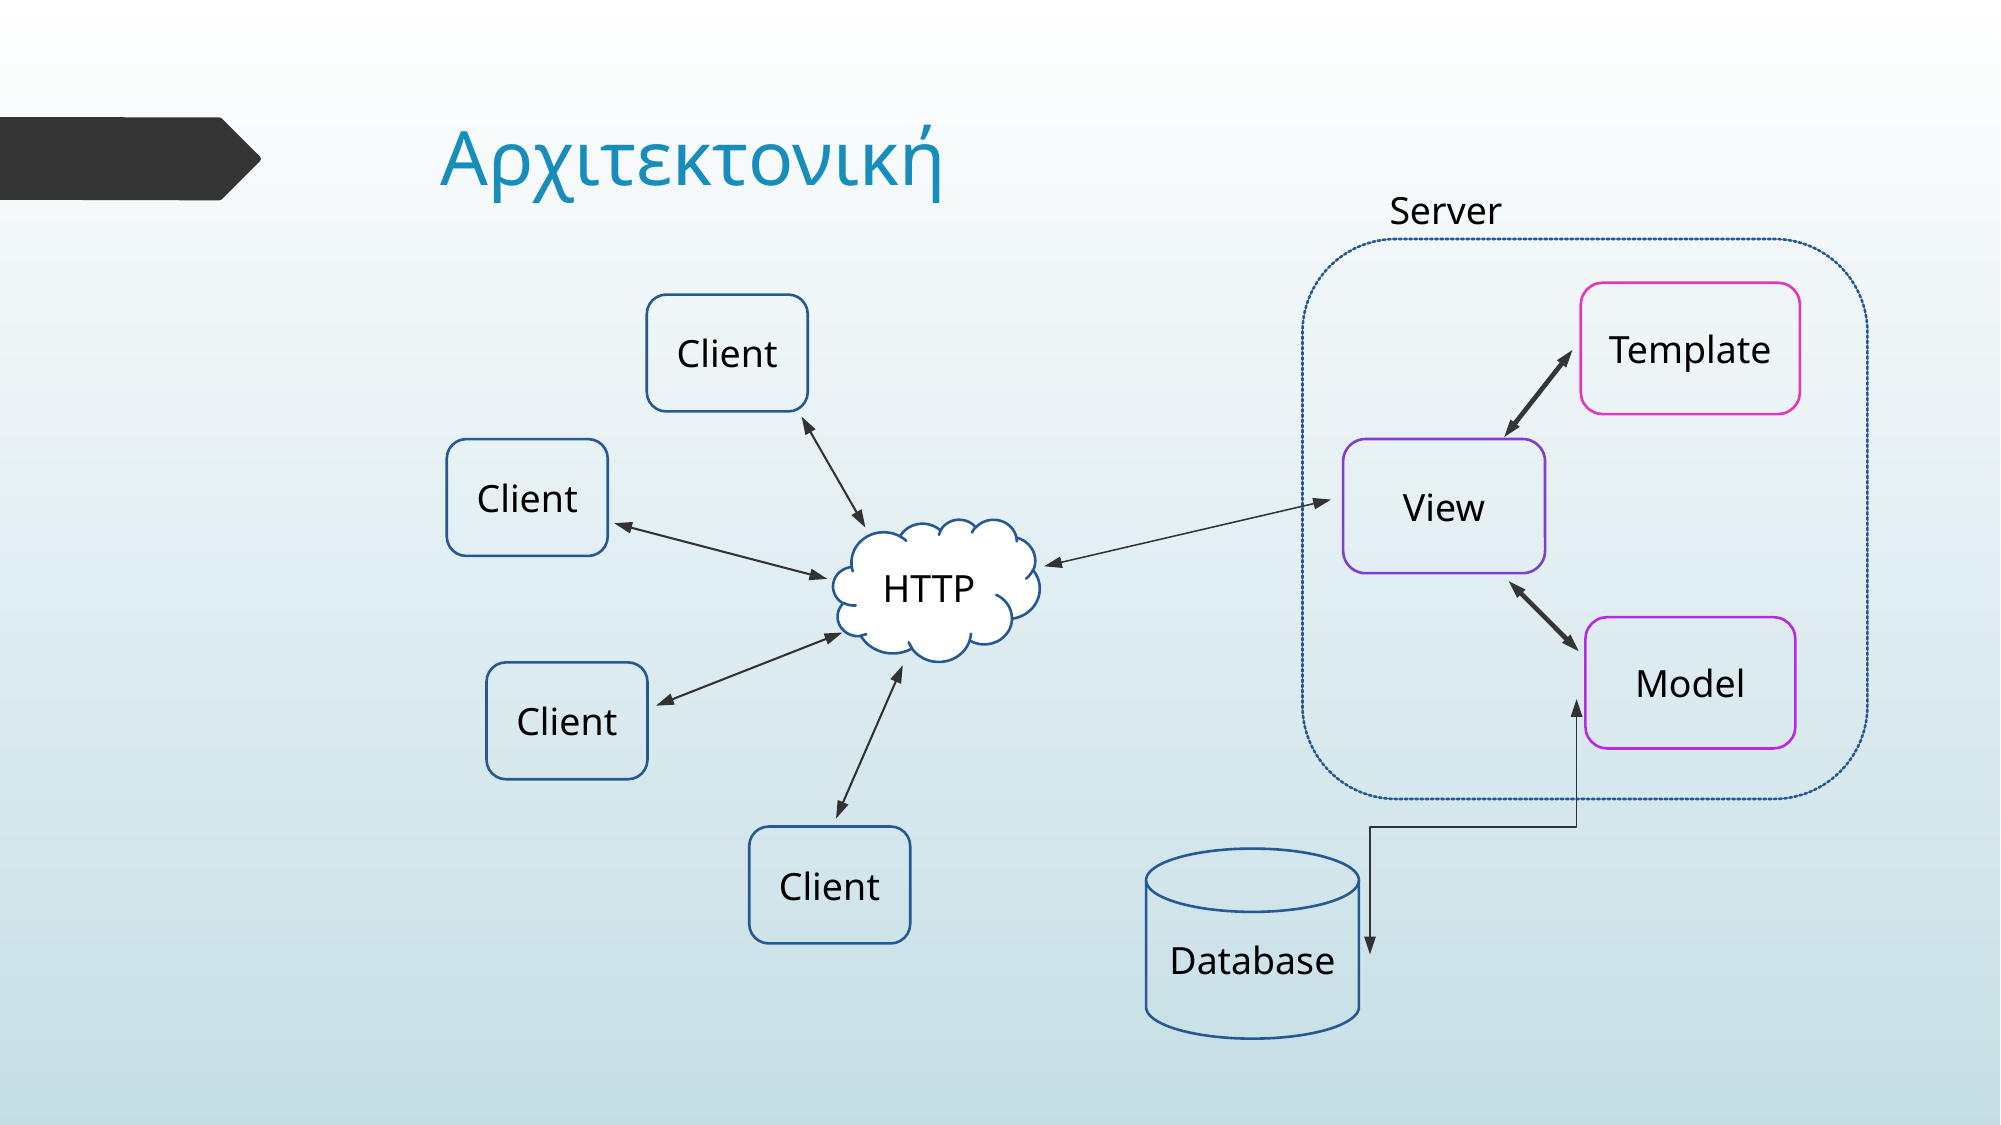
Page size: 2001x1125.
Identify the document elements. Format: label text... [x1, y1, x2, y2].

text_box HTTP [833, 519, 1040, 662]
text_box Template [1580, 282, 1800, 415]
text_box Client [646, 294, 808, 412]
text_box View [1343, 439, 1546, 574]
text_box Model [1585, 617, 1796, 749]
text_box Client [446, 439, 608, 556]
text_box Database [1146, 848, 1359, 1039]
title Αρχιτεκτονική [425, 102, 1888, 313]
text_box Server [1221, 179, 1672, 241]
text_box Client [486, 662, 648, 780]
text_box Client [749, 826, 911, 944]
